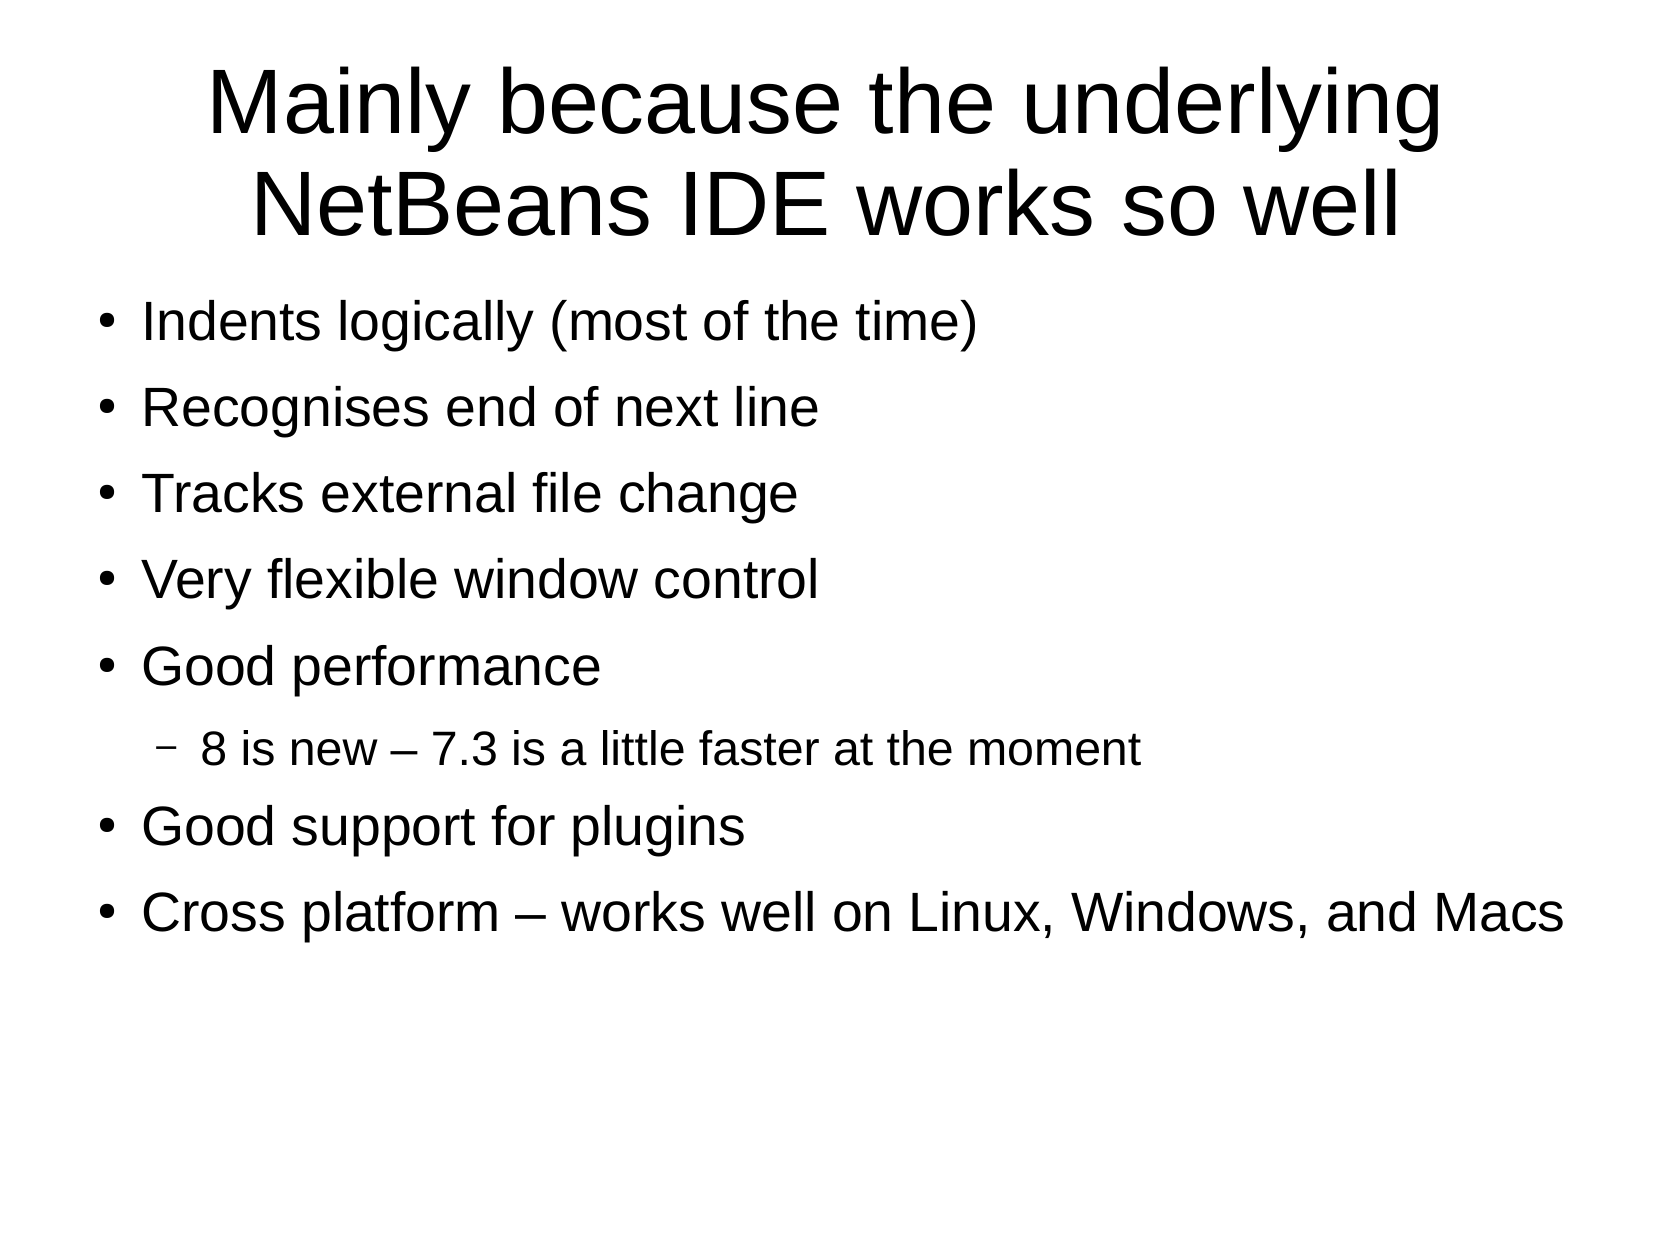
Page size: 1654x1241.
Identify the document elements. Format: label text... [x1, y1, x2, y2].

list Indents logically (most of the time) Recognises end of next line Tracks external file change Very flexible window control Good performance 8 is new – 7.3 is a little faster at the moment Good support for plugins Cross platform – works well on Linux, Windows, and Macs [82, 290, 1571, 1010]
title Mainly because the underlying NetBeans IDE works so well [82, 49, 1571, 257]
